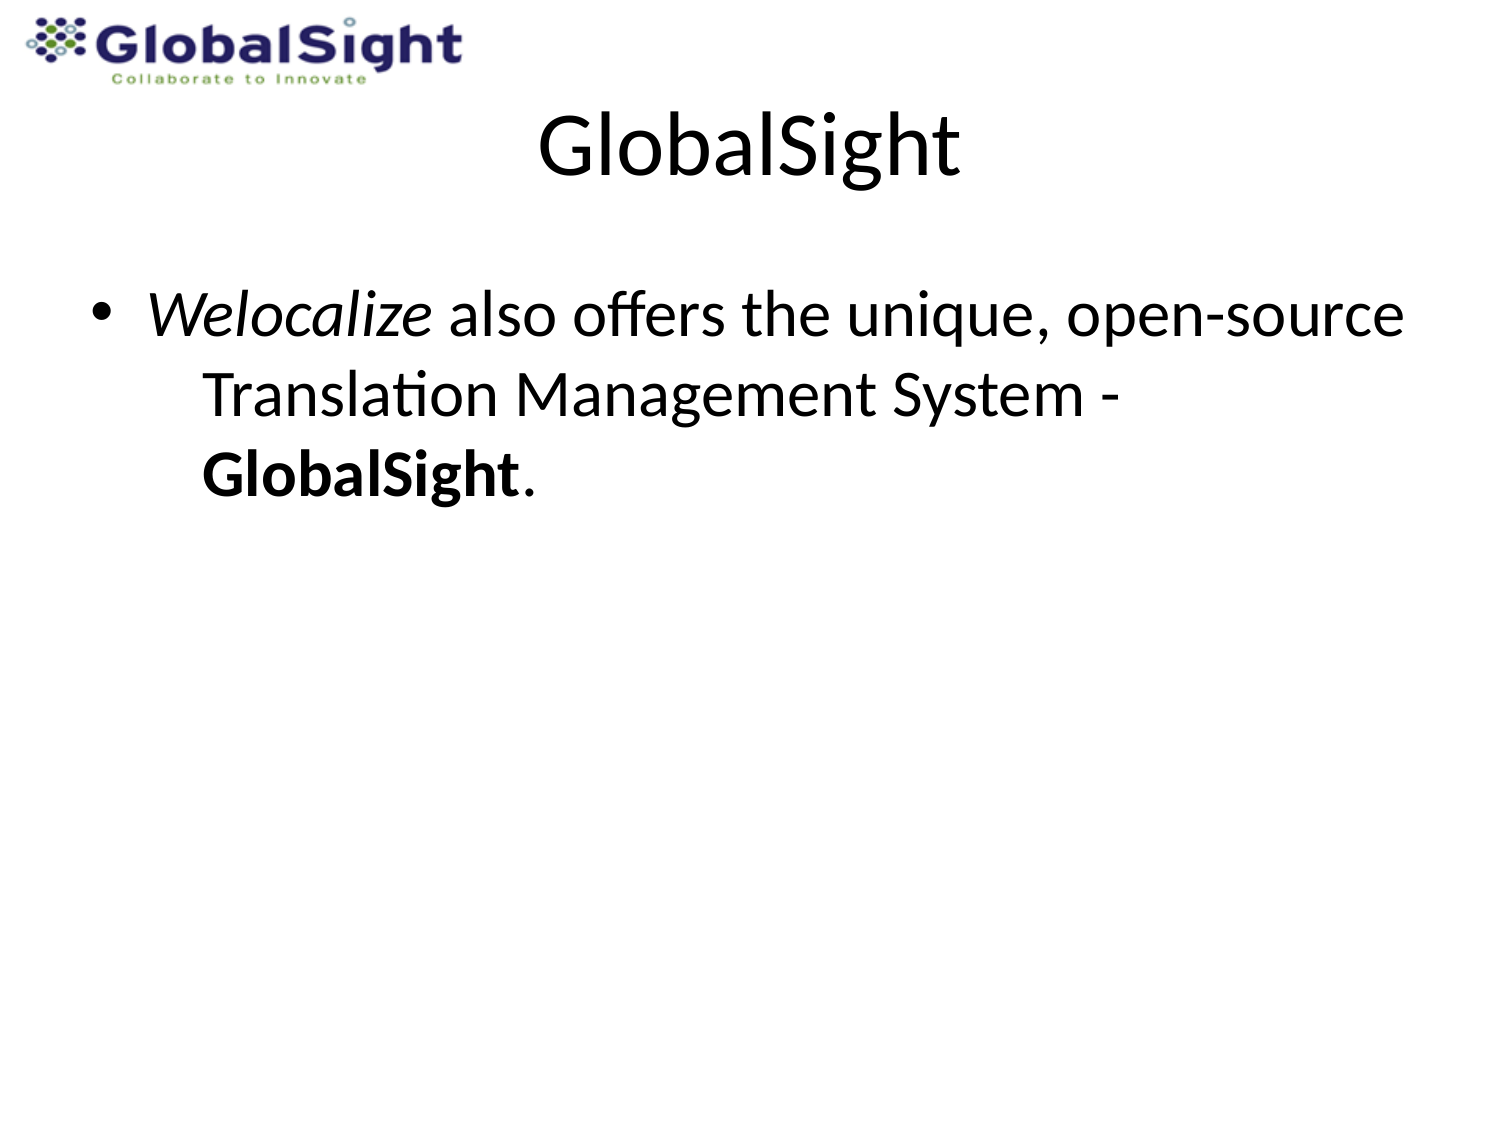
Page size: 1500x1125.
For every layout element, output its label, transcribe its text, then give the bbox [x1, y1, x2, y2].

title GlobalSight [75, 45, 1426, 233]
list Welocalize also offers the unique, open-source Translation Management System - GlobalSight. [75, 262, 1426, 1005]
picture [0, 0, 482, 104]
